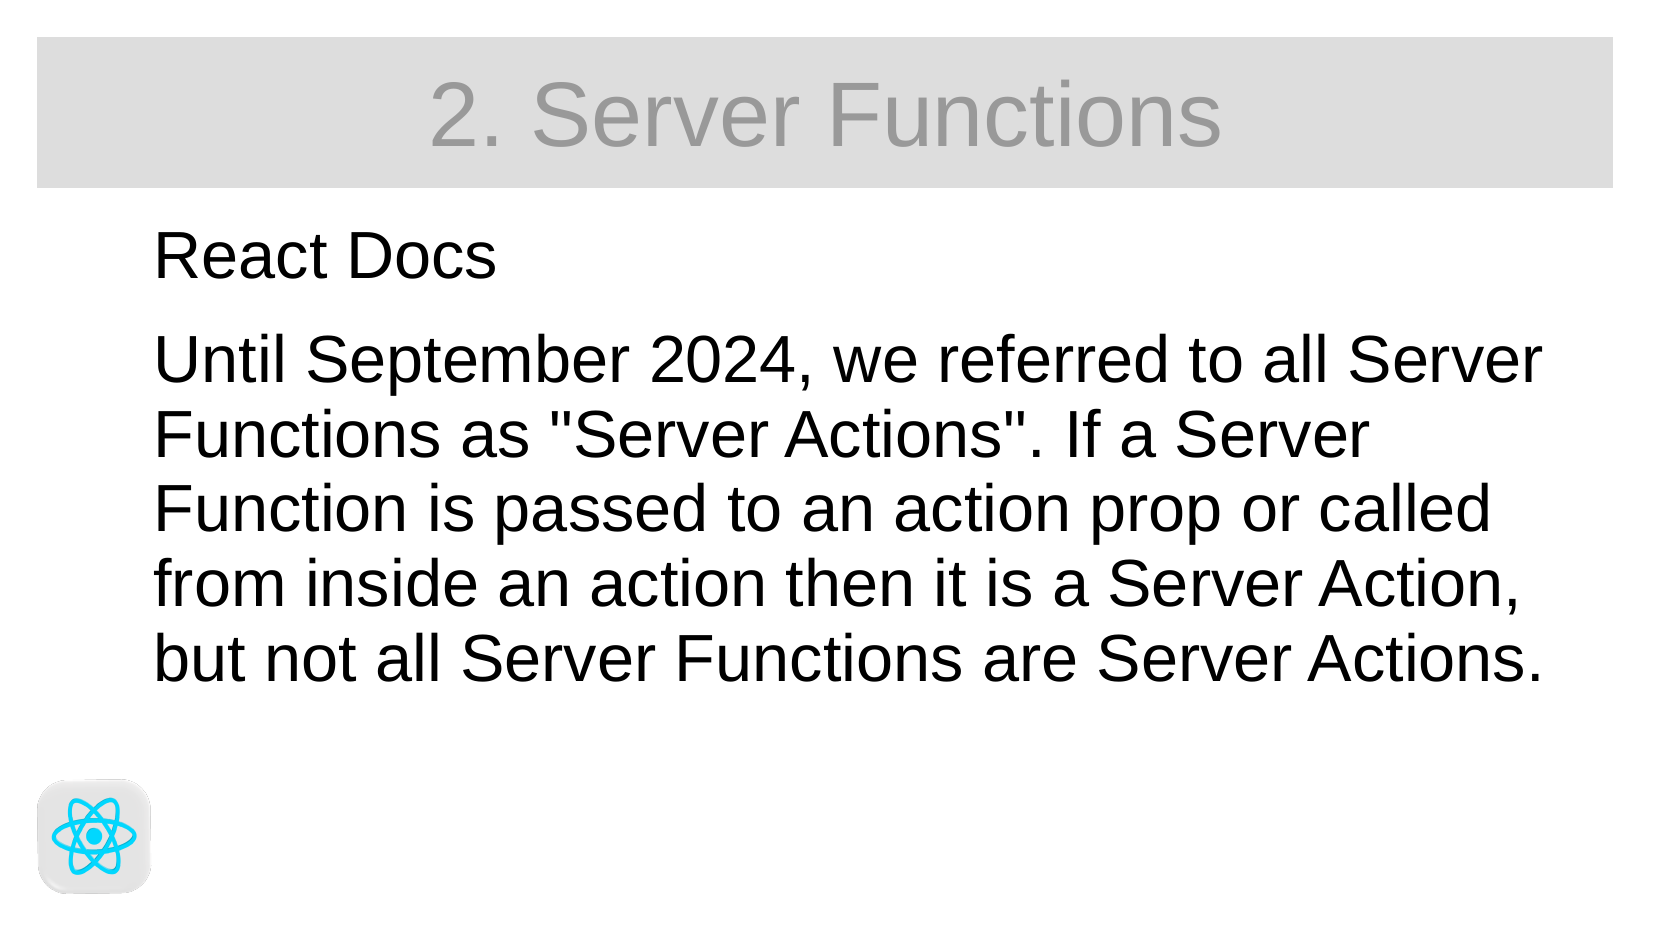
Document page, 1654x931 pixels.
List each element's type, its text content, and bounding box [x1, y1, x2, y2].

title 2. Server Functions [82, 37, 1571, 193]
list React Docs Until September 2024, we referred to all Server Functions as "Server Actions". If a Server Function is passed to an action prop or called from inside an action then it is a Server Action, but not all Server Functions are Server Actions. [82, 217, 1571, 758]
text_box [1571, 37, 1613, 188]
picture [0, 742, 188, 931]
text_box [37, 37, 82, 188]
